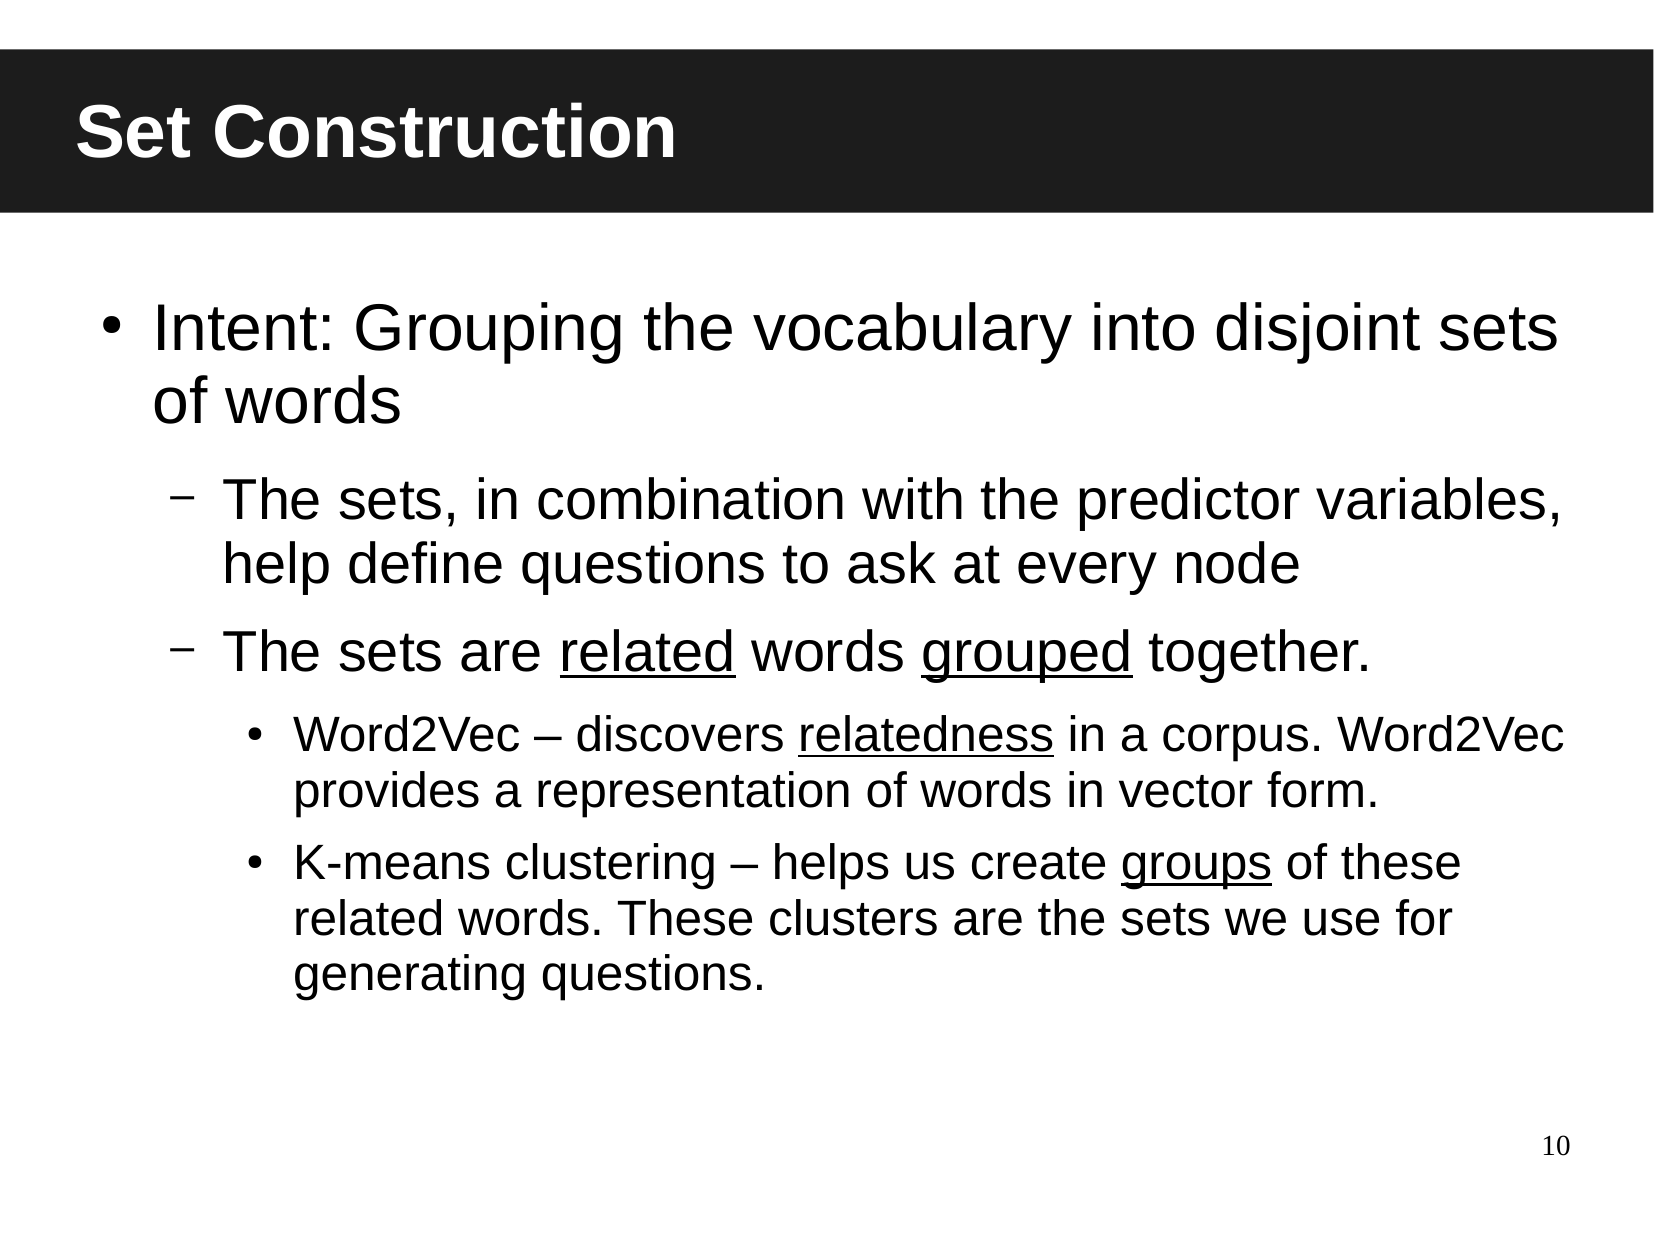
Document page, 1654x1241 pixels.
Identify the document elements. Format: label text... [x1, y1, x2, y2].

list Intent: Grouping the vocabulary into disjoint sets of words The sets, in combination with the predictor variables, help define questions to ask at every node The sets are related words grouped together. Word2Vec – discovers relatedness in a corpus. Word2Vec provides a representation of words in vector form. K-means clustering – helps us create groups of these related words. These clusters are the sets we use for generating questions. [82, 290, 1571, 1010]
title Set Construction [0, 49, 1654, 213]
